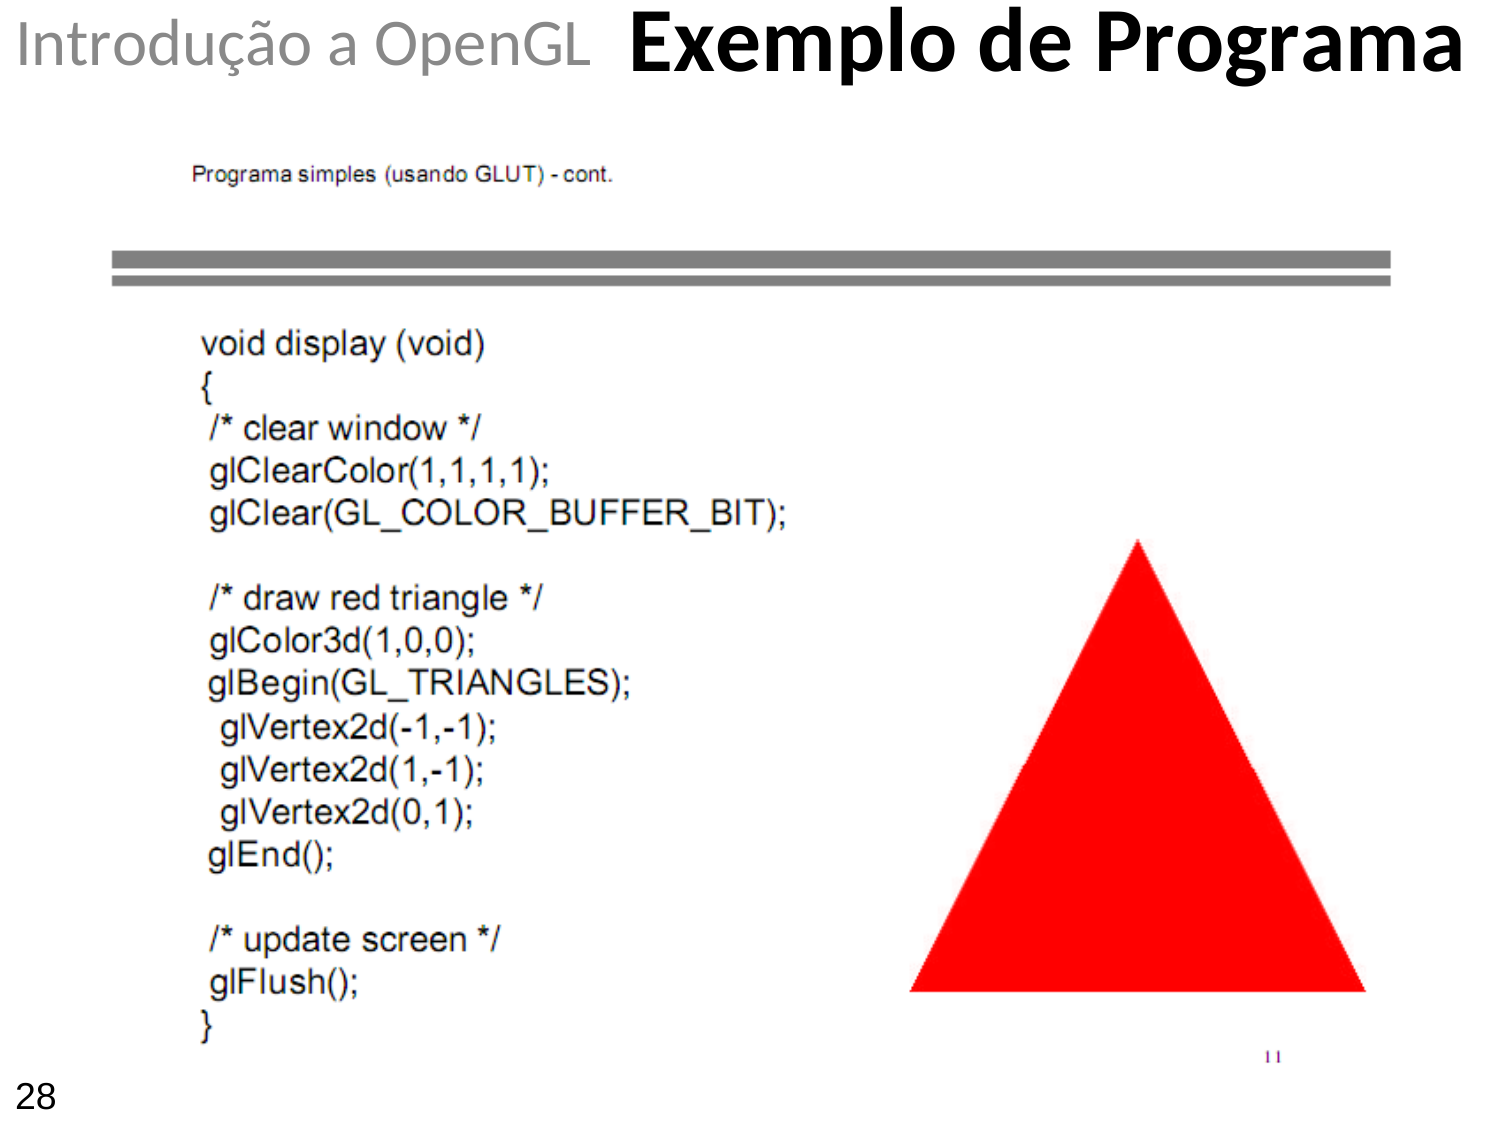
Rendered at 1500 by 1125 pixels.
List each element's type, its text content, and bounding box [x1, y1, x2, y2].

title Exemplo de Programa [410, 0, 1500, 98]
text_box Introdução a OpenGL [0, 0, 1051, 94]
text_box 28 [0, 1064, 72, 1125]
picture [100, 152, 1407, 1079]
